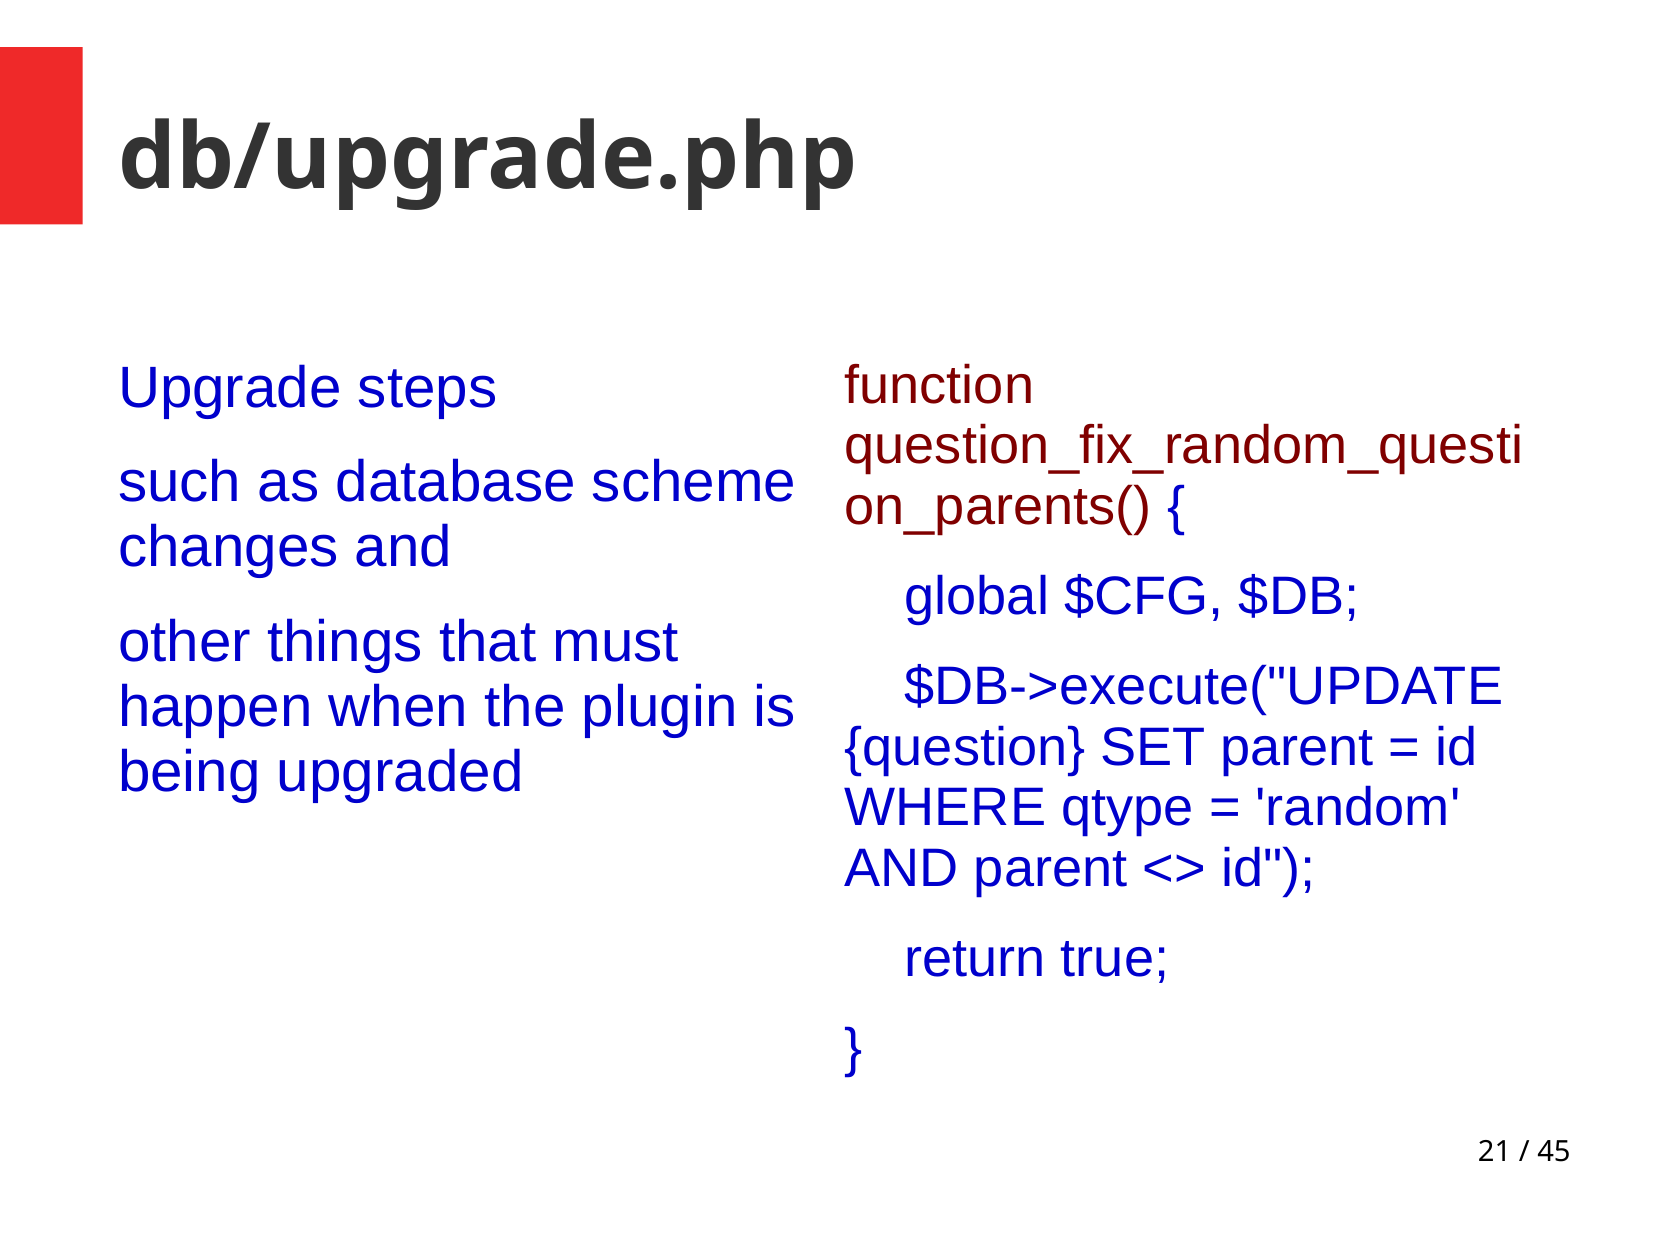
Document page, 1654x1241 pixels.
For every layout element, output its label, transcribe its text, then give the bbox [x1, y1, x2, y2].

list function question_fix_random_question_parents() { global $CFG, $DB; $DB->execute("UPDATE {question} SET parent = id WHERE qtype = 'random' AND parent <> id"); return true; } [844, 354, 1536, 1074]
title db/upgrade.php [118, 49, 1571, 257]
list Upgrade steps such as database scheme changes and other things that must happen when the plugin is being upgraded [118, 354, 810, 1074]
